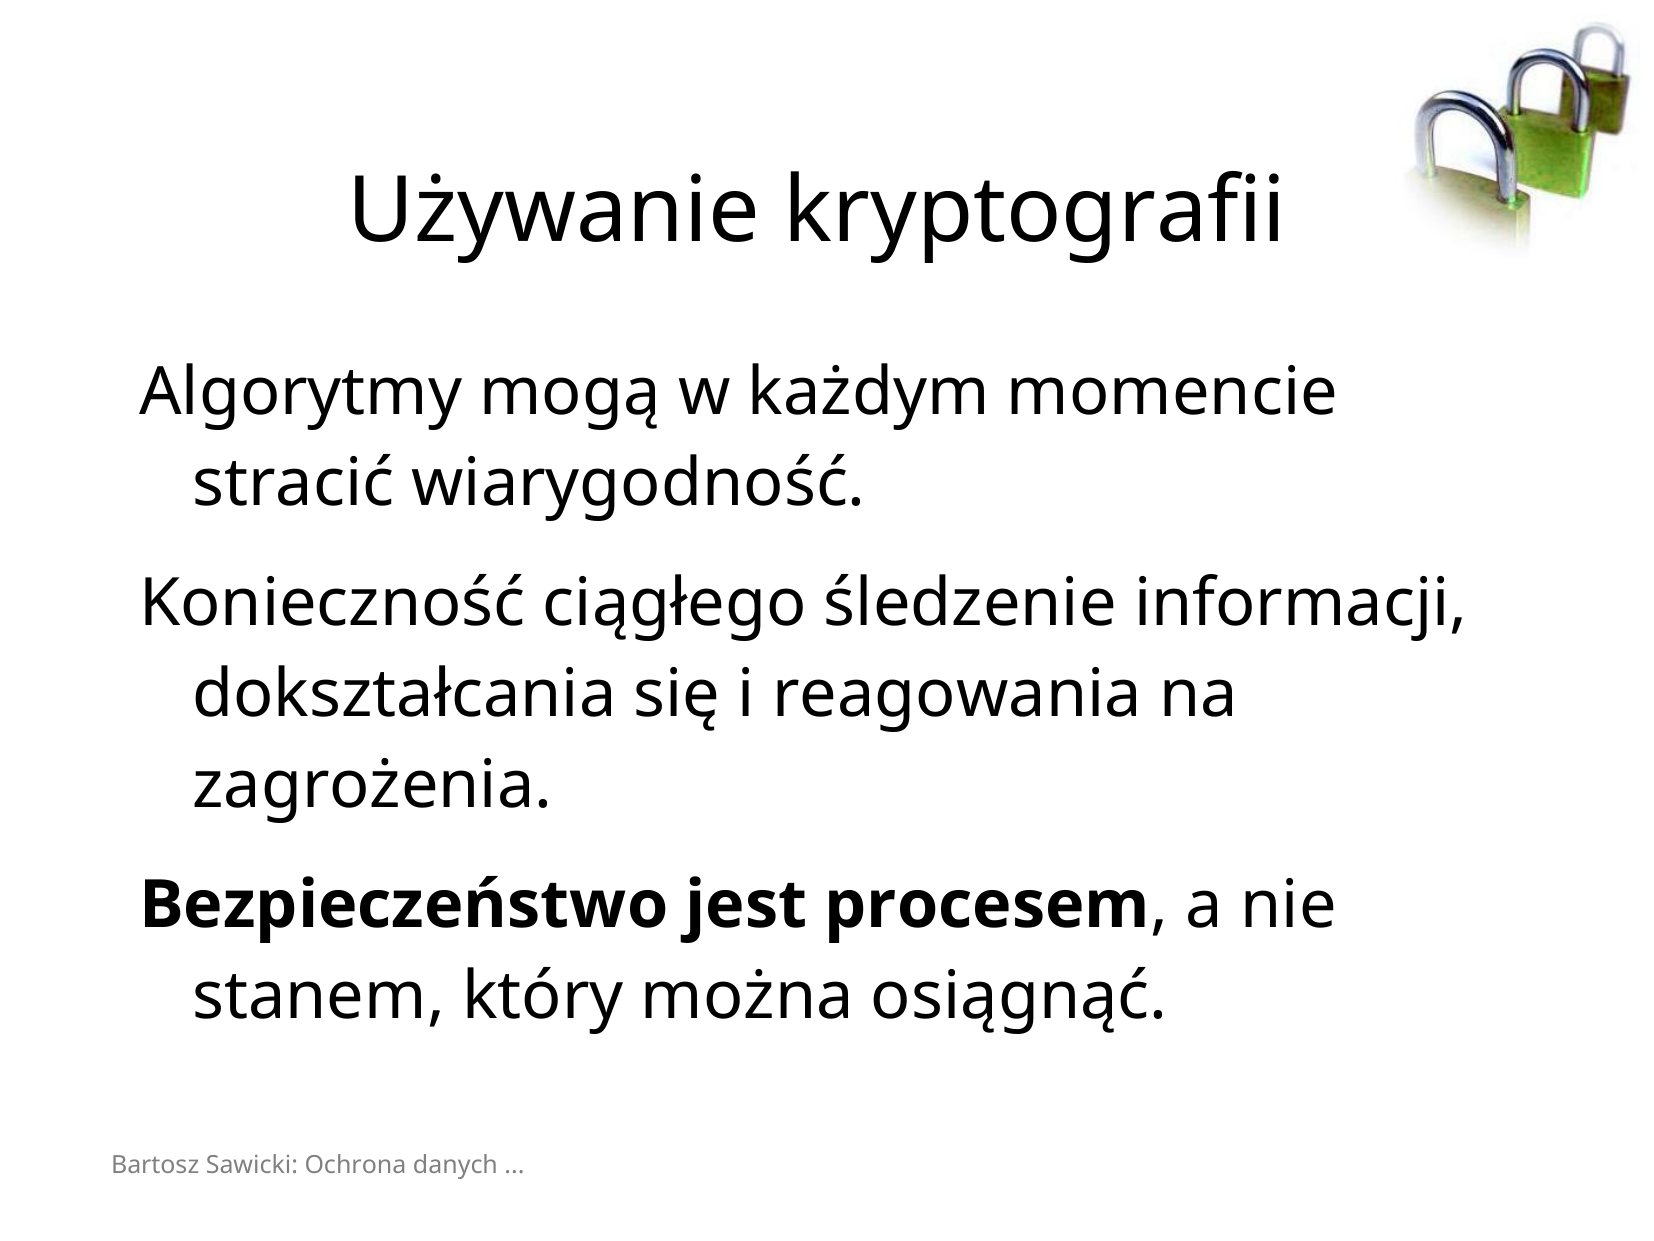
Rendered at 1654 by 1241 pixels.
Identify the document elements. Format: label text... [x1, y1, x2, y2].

picture [1385, 14, 1640, 266]
list Algorytmy mogą w każdym momencie stracić wiarygodność. Konieczność ciągłego śledzenie informacji, dokształcania się i reagowania na zagrożenia. Bezpieczeństwo jest procesem, a nie stanem, który można osiągnąć. [121, 343, 1534, 1011]
title Używanie kryptografii [121, 94, 1534, 319]
